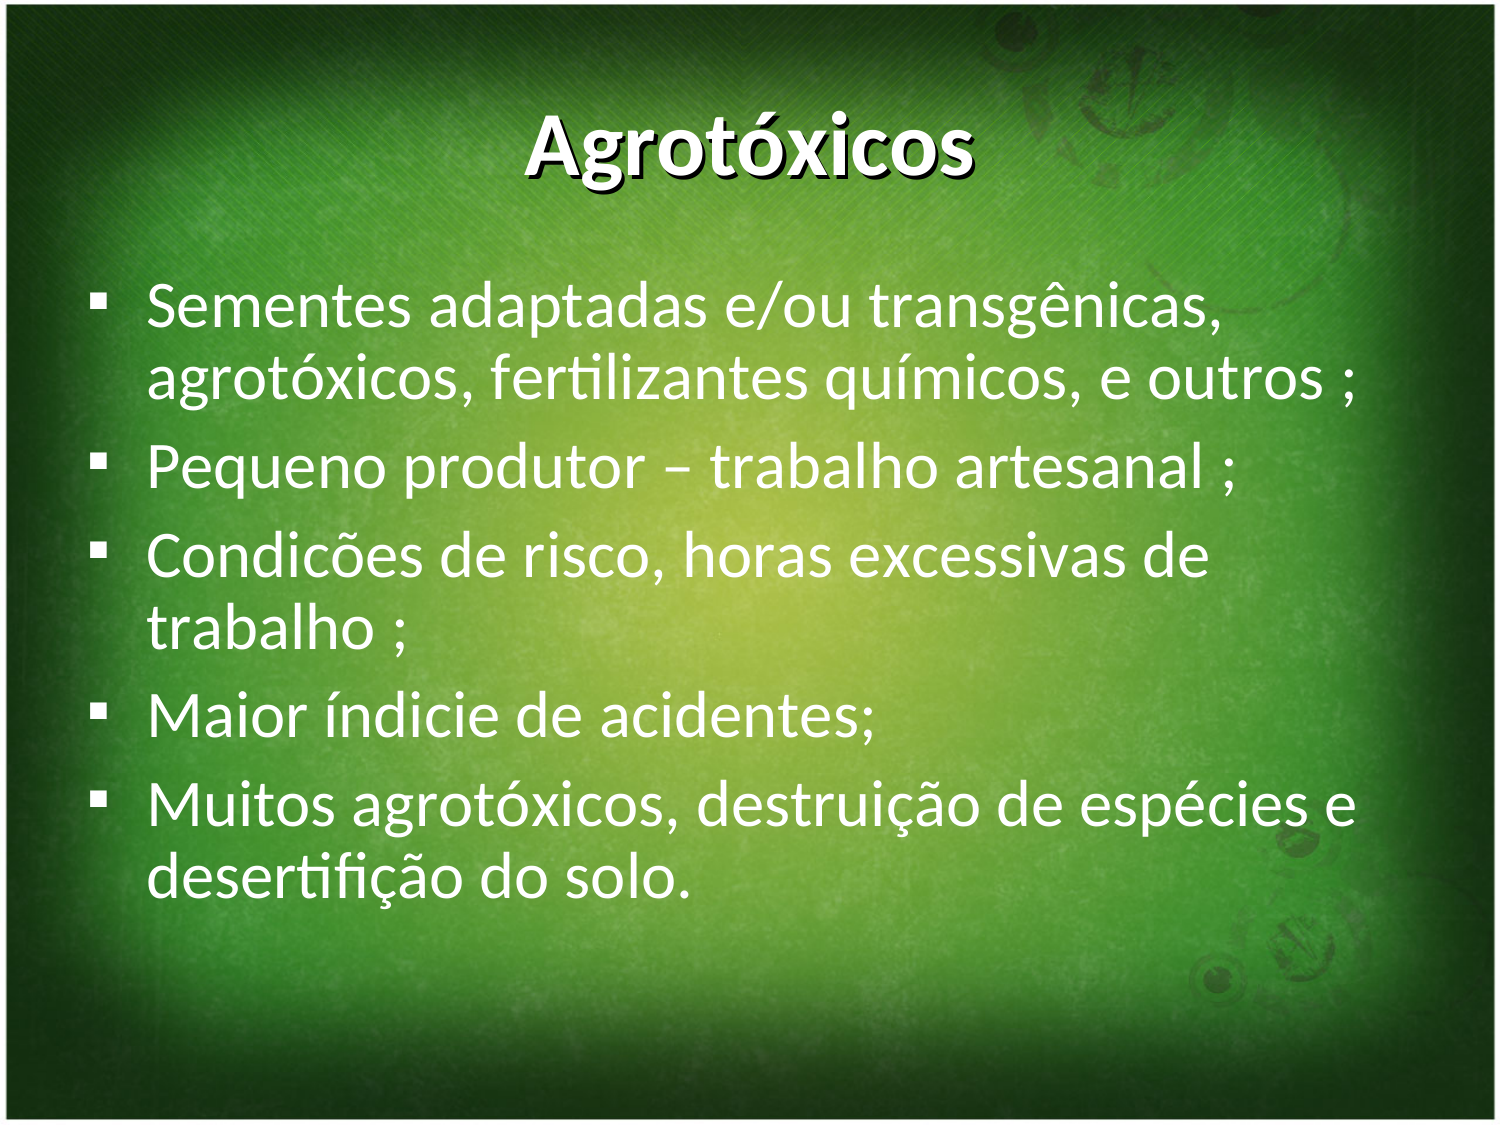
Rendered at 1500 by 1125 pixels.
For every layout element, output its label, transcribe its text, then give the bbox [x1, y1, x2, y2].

list Sementes adaptadas e/ou transgênicas, agrotóxicos, fertilizantes químicos, e outros ; Pequeno produtor – trabalho artesanal ; Condicões de risco, horas excessivas de trabalho ; Maior índicie de acidentes; Muitos agrotóxicos, destruição de espécies e desertifição do solo. [75, 262, 1426, 1005]
picture [0, 0, 1500, 1125]
title Agrotóxicos [75, 45, 1426, 233]
